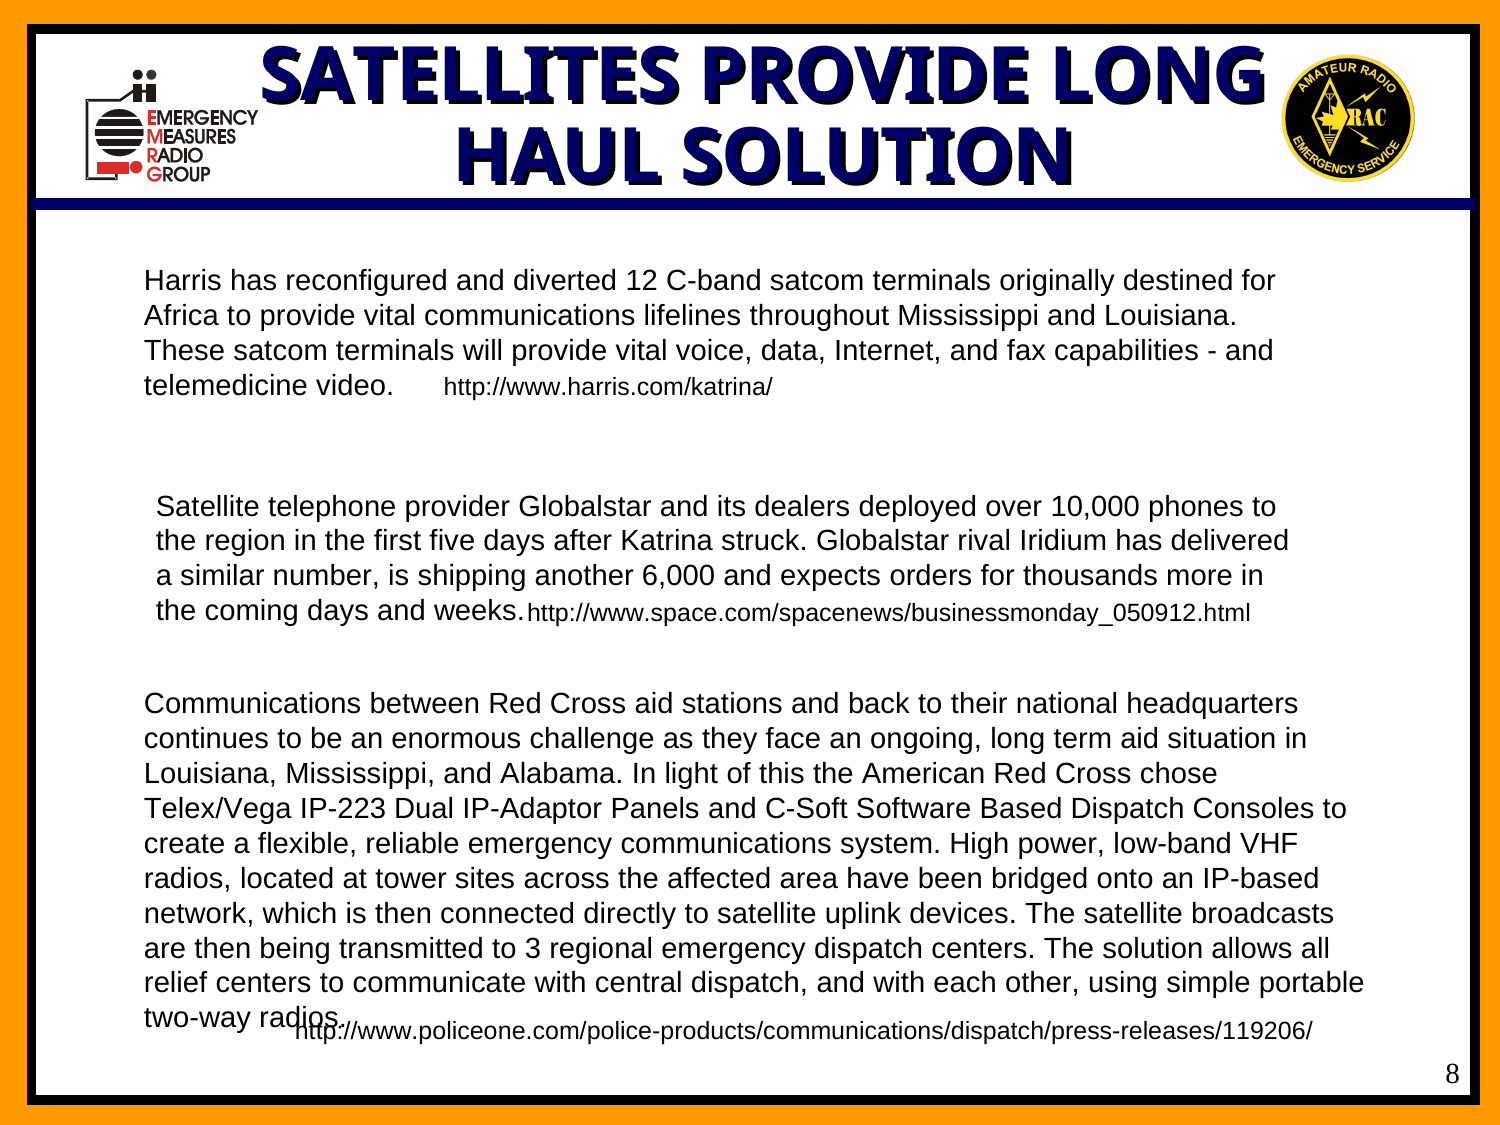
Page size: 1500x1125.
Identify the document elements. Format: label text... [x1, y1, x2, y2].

text_box http://www.policeone.com/police-products/communications/dispatch/press-releases/119206/ [280, 1006, 1331, 1052]
text_box SATELLITES PROVIDE LONG HAUL SOLUTION [236, 28, 1291, 206]
text_box Harris has reconfigured and diverted 12 C-band satcom terminals originally destined for Africa to provide vital communications lifelines throughout Mississippi and Louisiana. These satcom terminals will provide vital voice, data, Internet, and fax capabilities - and telemedicine video. [129, 253, 1328, 409]
picture [1291, 54, 1415, 182]
text_box http://www.space.com/spacenews/businessmonday_050912.html [512, 588, 1268, 635]
text_box Satellite telephone provider Globalstar and its dealers deployed over 10,000 phones to the region in the first five days after Katrina struck. Globalstar rival Iridium has delivered a similar number, is shipping another 6,000 and expects orders for thousands more in the coming days and weeks. [141, 479, 1328, 635]
text_box http://www.harris.com/katrina/ [428, 363, 789, 409]
text_box Communications between Red Cross aid stations and back to their national headquarters continues to be an enormous challenge as they face an ongoing, long term aid situation in Louisiana, Mississippi, and Alabama. In light of this the American Red Cross chose Telex/Vega IP-223 Dual IP-Adaptor Panels and C-Soft Software Based Dispatch Consoles to create a flexible, reliable emergency communications system. High power, low-band VHF radios, located at tower sites across the affected area have been bridged onto an IP-based network, which is then connected directly to satellite uplink devices. The satellite broadcasts are then being transmitted to 3 regional emergency dispatch centers. The solution allows all relief centers to communicate with central dispatch, and with each other, using simple portable two-way radios. [129, 676, 1388, 1042]
